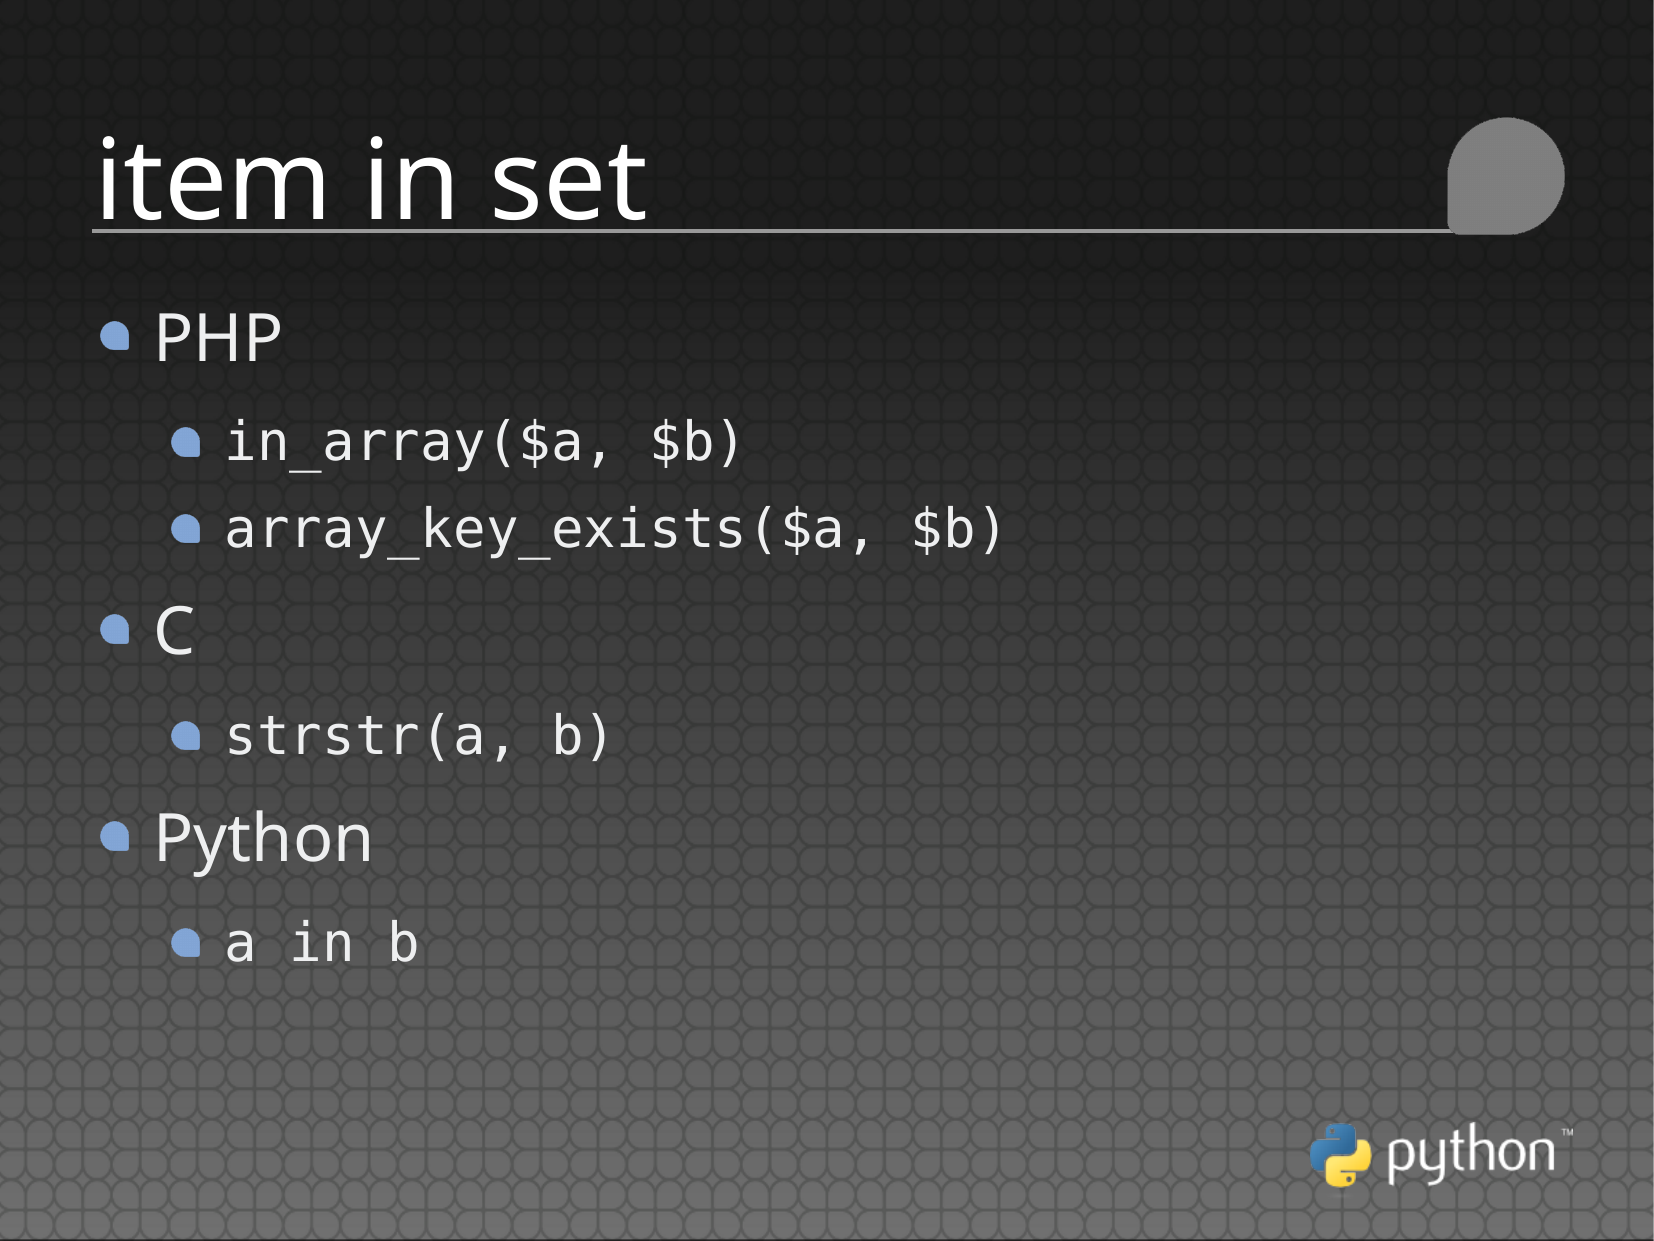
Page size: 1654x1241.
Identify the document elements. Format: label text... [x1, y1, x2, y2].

list PHP in_array($a, $b) array_key_exists($a, $b) C strstr(a, b) Python a in b [82, 290, 1571, 1094]
picture [0, 0, 1654, 1241]
title item in set [94, 100, 1426, 251]
